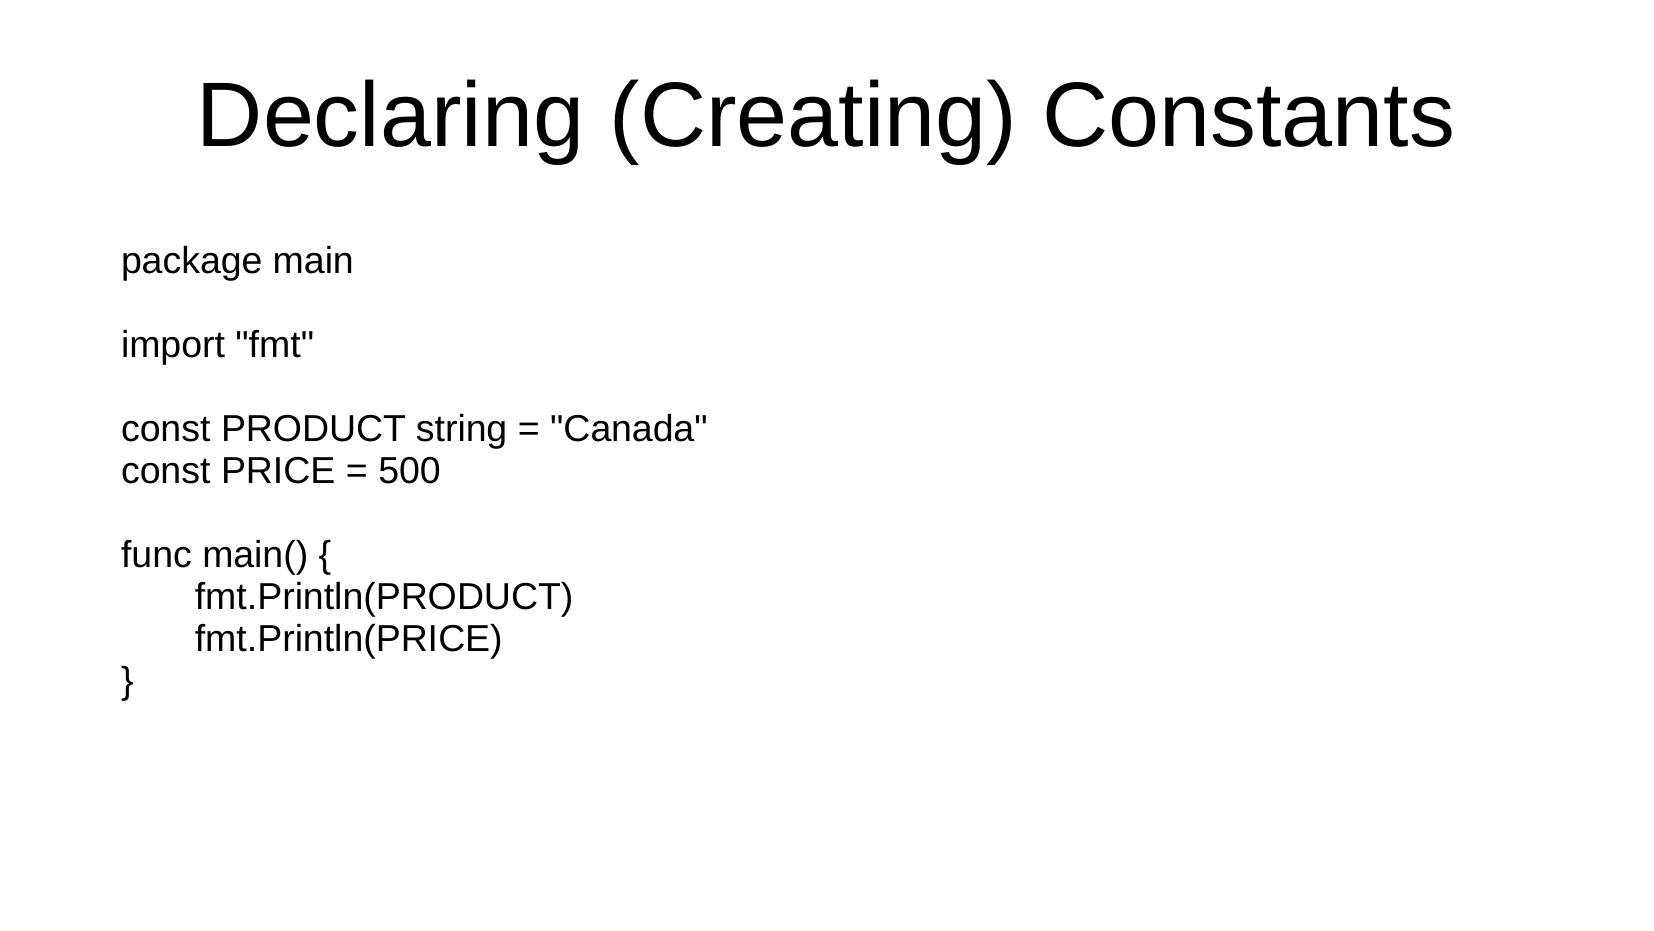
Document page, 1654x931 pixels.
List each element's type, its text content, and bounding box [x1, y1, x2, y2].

title Declaring (Creating) Constants [82, 37, 1571, 193]
text_box package main import "fmt" const PRODUCT string = "Canada" const PRICE = 500 func main() { fmt.Println(PRODUCT) fmt.Println(PRICE) } [106, 231, 723, 709]
